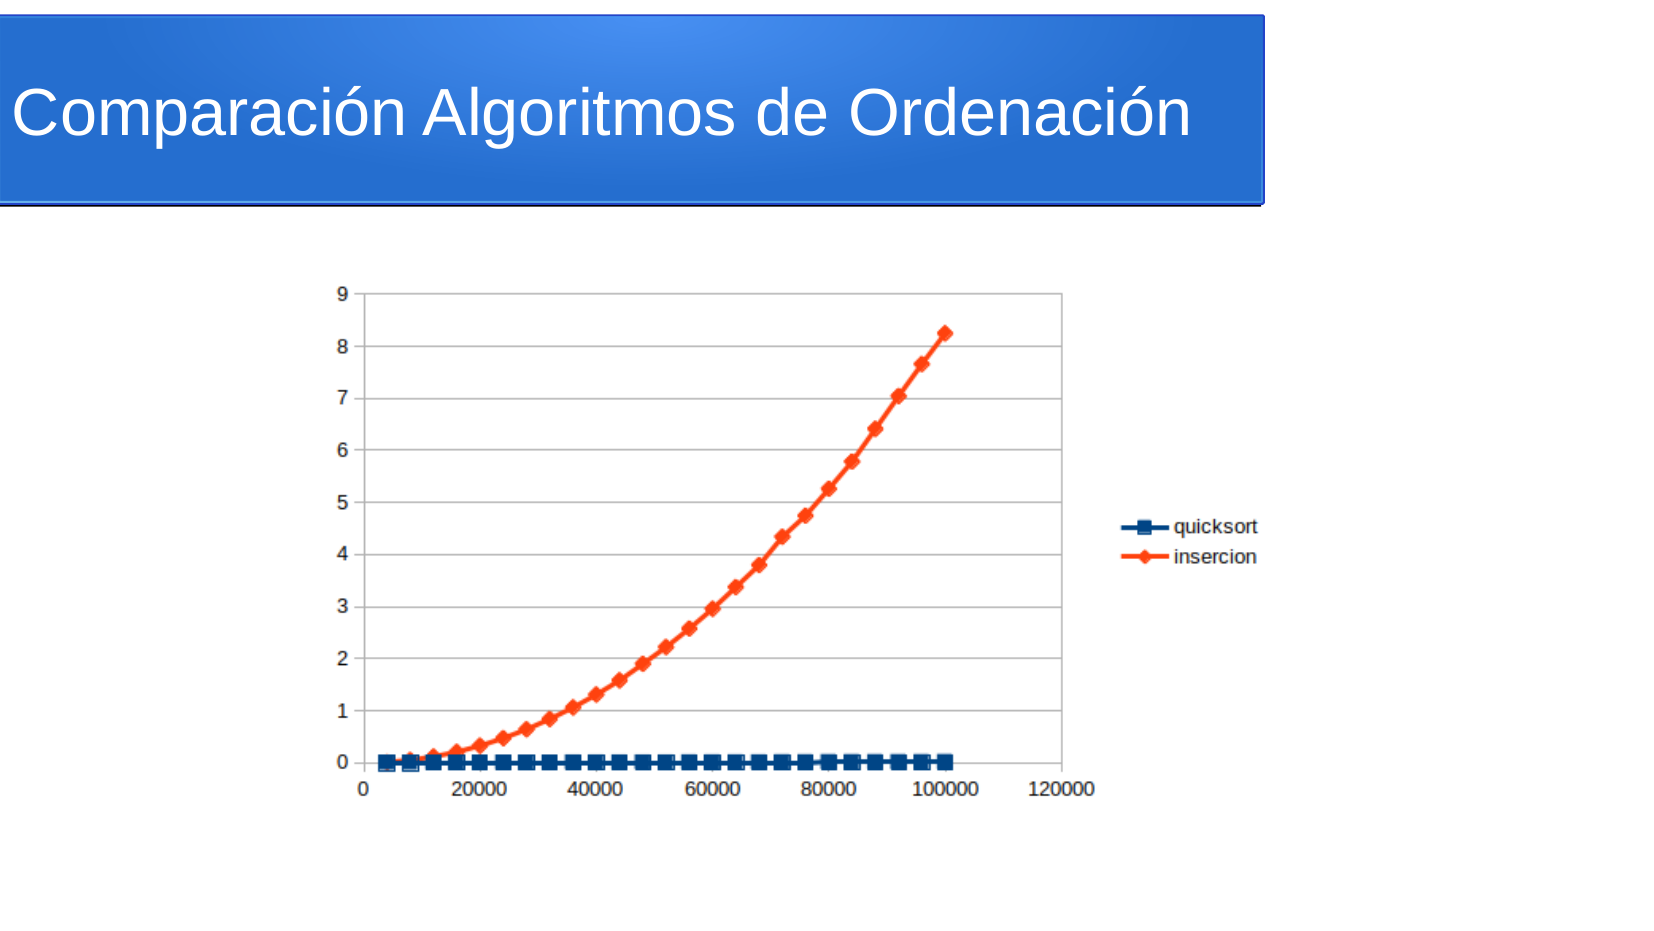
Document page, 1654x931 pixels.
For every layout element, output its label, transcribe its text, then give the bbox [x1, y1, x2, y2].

title Comparación Algoritmos de Ordenación [11, 29, 1264, 196]
picture [318, 271, 1279, 812]
